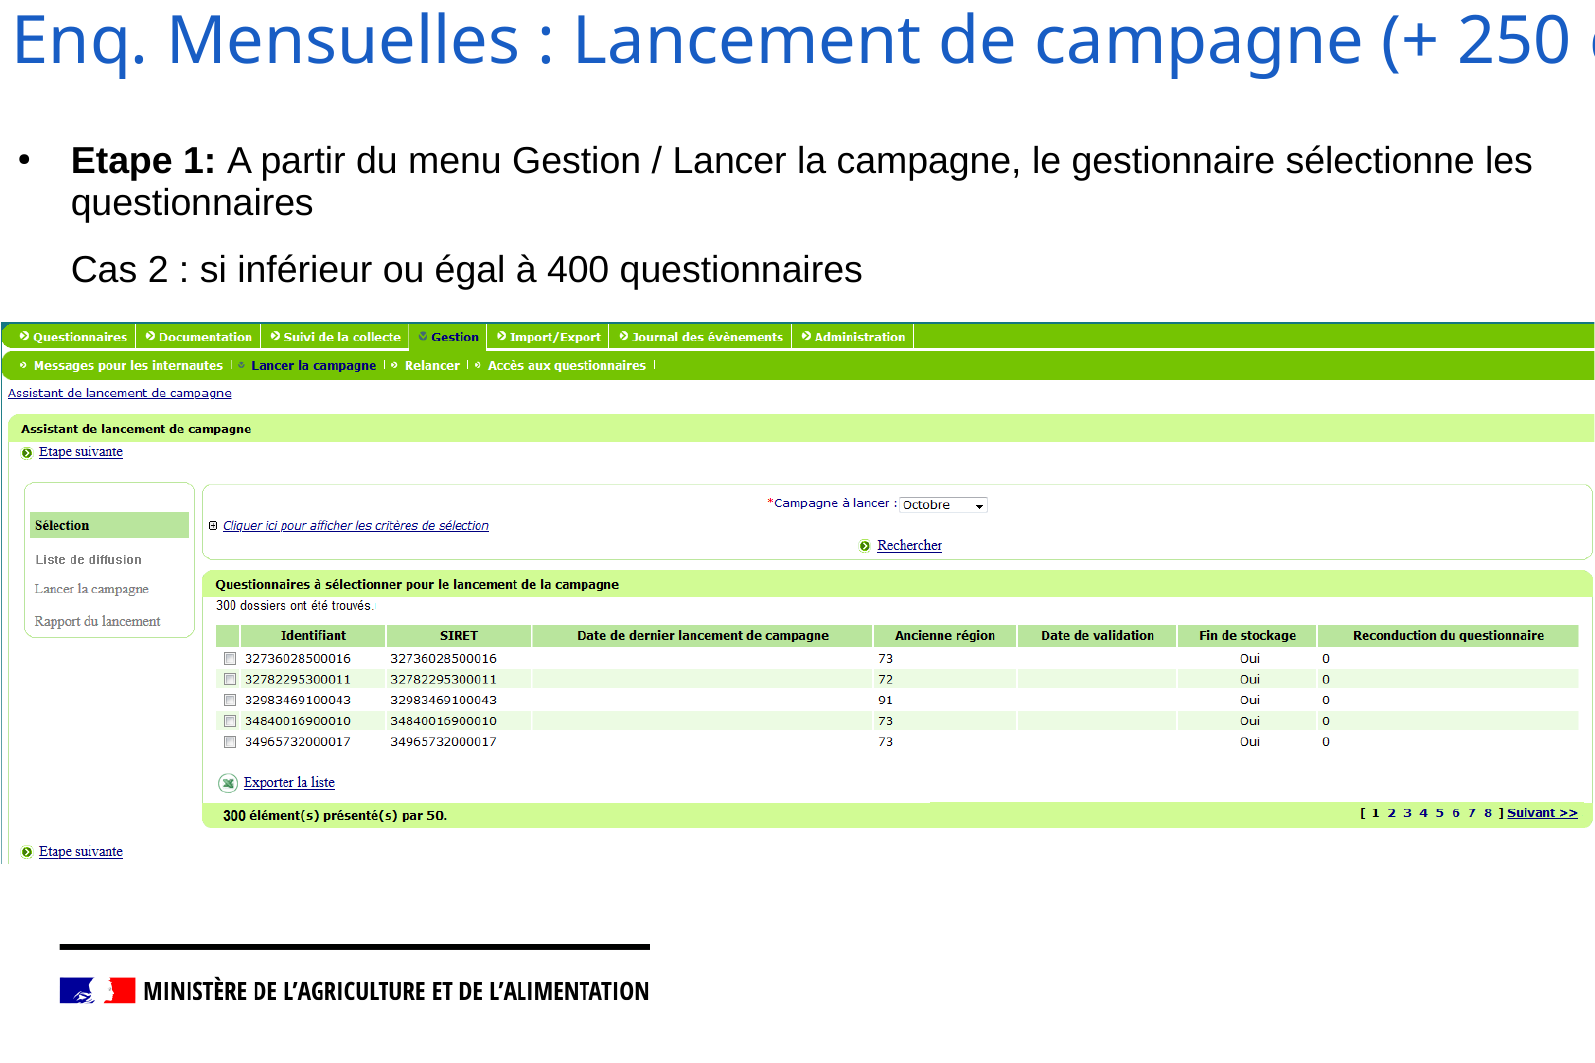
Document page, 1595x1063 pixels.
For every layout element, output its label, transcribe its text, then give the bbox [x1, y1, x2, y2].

picture [59, 944, 650, 1004]
list Etape 1: A partir du menu Gestion / Lancer la campagne, le gestionnaire sélectionne les questionnaires Cas 2 : si inférieur ou égal à 400 questionnaires [0, 139, 1565, 873]
picture [1, 322, 1595, 864]
title Enq. Mensuelles : Lancement de campagne (+ 250 quest) [11, 7, 1595, 83]
